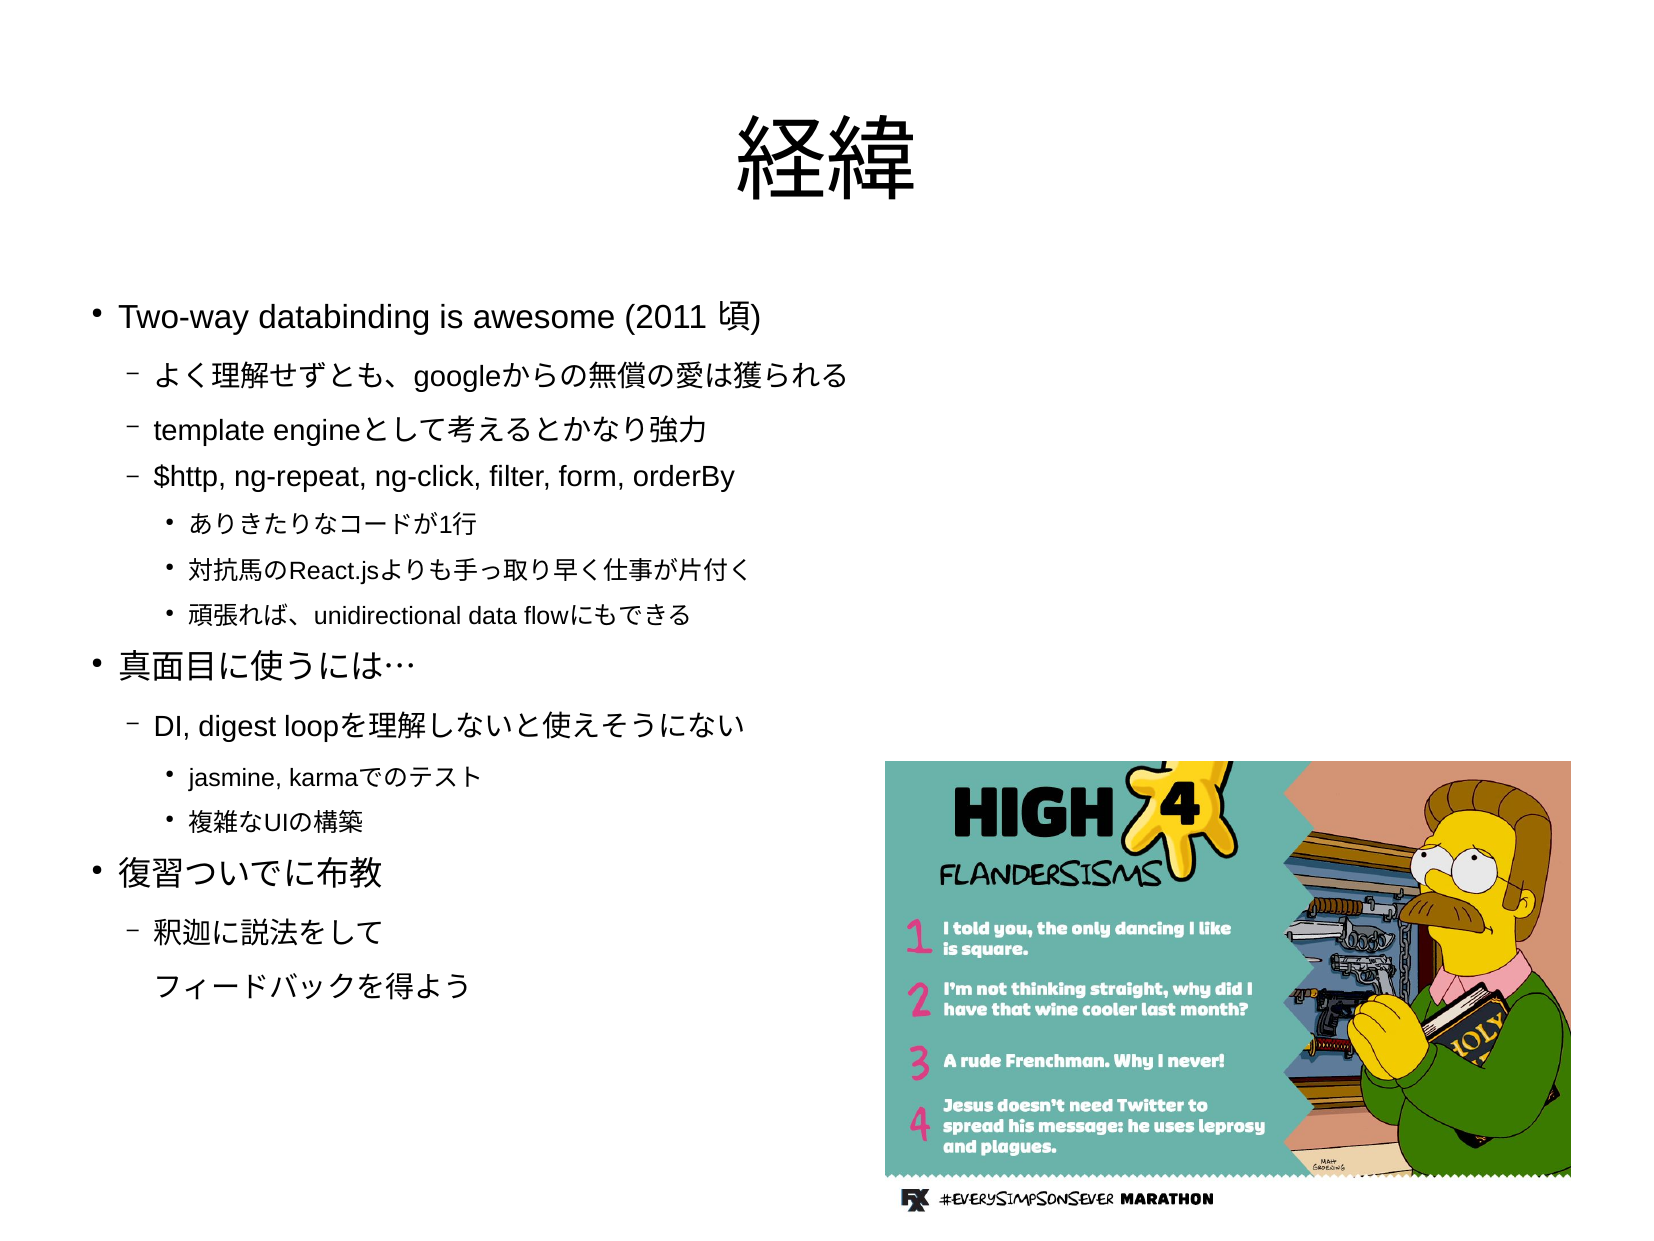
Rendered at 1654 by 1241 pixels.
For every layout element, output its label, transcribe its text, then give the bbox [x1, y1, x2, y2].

picture [885, 761, 1571, 1217]
title 経緯 [82, 49, 1571, 257]
list Two-way databinding is awesome (2011 頃) よく理解せずとも、googleからの無償の愛は獲られる template engineとして考えるとかなり強力 $http, ng-repeat, ng-click, filter, form, orderBy ありきたりなコードが1行 対抗馬のReact.jsよりも手っ取り早く仕事が片付く 頑張れば、unidirectional data flowにもできる 真面目に使うには… DI, digest loopを理解しないと使えそうにない jasmine, karmaでのテスト 複雑なUIの構築 復習ついでに布教 釈迦に説法をして フィードバックを得よう [82, 290, 1571, 1010]
